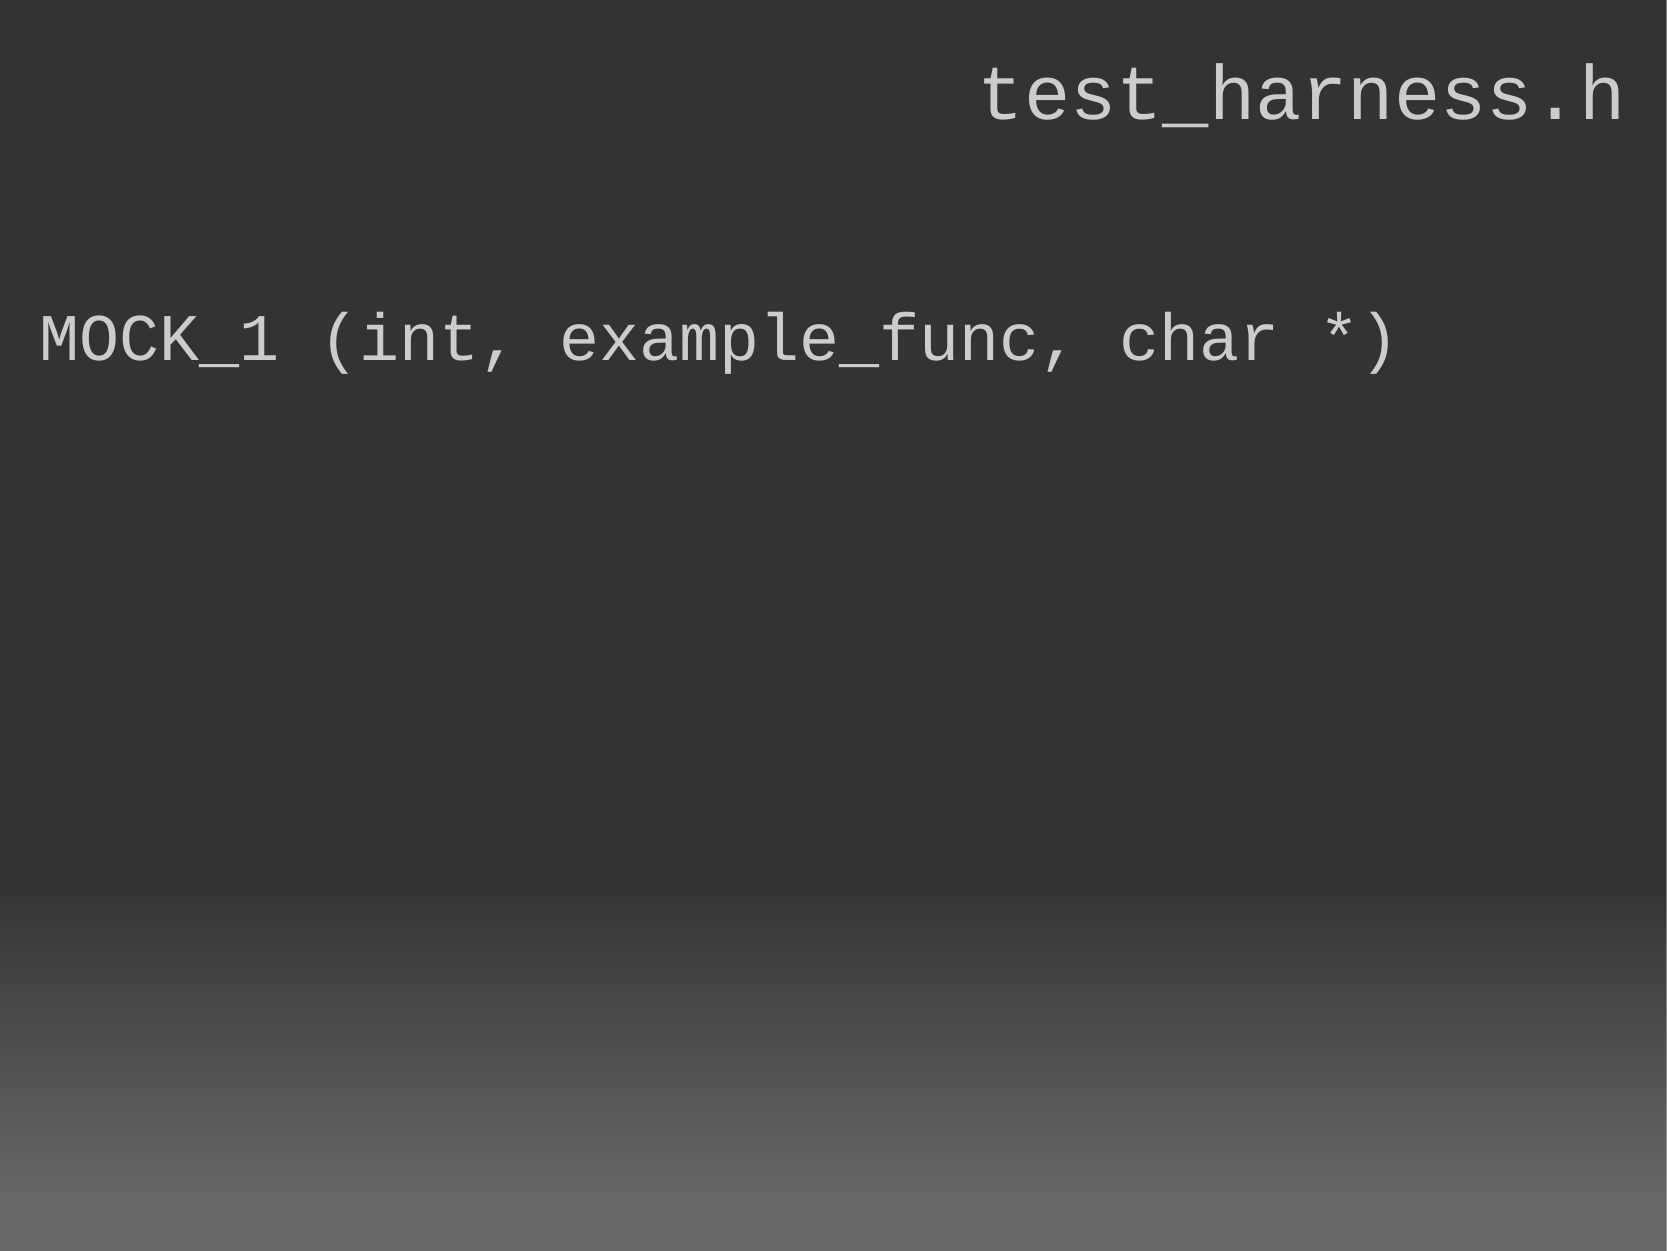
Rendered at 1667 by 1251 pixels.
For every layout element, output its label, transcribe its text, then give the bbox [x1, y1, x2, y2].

title test_harness.h [39, 49, 1626, 240]
list MOCK_1 (int, example_func, char *) [39, 299, 1626, 1199]
picture [0, 0, 1667, 1251]
